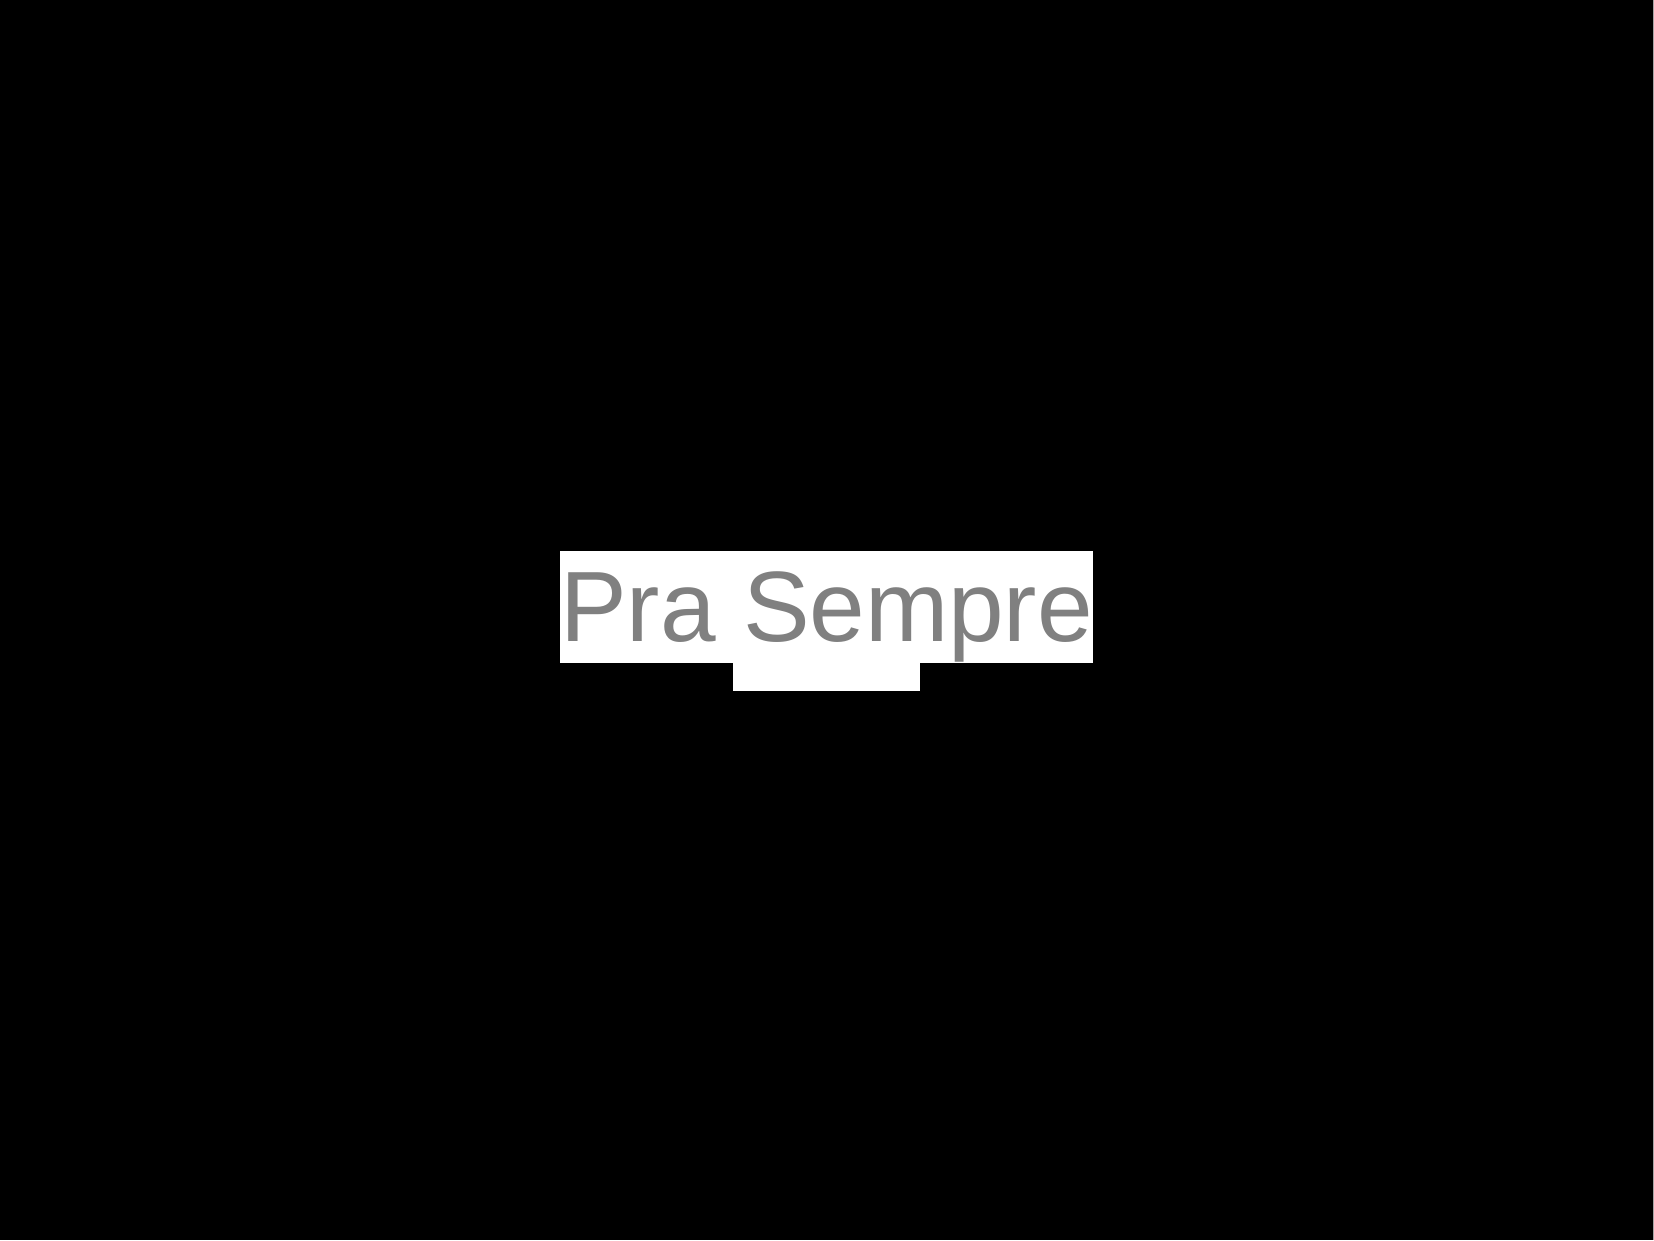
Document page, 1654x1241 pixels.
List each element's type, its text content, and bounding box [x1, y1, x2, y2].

subtitle Pra Sempre Ministério Avivah [82, 49, 1571, 1193]
